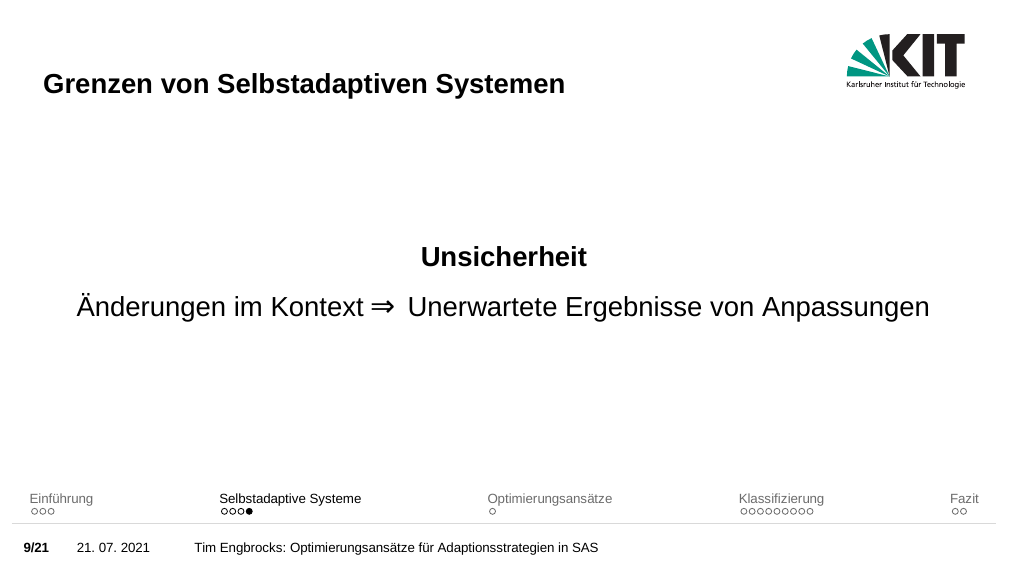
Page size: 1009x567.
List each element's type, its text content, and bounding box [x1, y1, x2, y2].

text_box [885, 81, 909, 88]
text_box Optimierungsansätze [487, 491, 613, 505]
text_box Fazit [950, 491, 980, 505]
text_box Tim Engbrocks: Optimierungsansätze für Adaptionsstrategien in SAS [194, 540, 599, 554]
text_box Änderungen im Kontext [76, 291, 365, 320]
text_box [892, 34, 921, 77]
text_box [922, 34, 935, 77]
text_box 21. 07. 2021 [76, 540, 150, 554]
text_box Klassifizierung [738, 491, 825, 505]
text_box [911, 81, 922, 88]
text_box [923, 81, 948, 88]
text_box [949, 81, 966, 89]
text_box [936, 34, 965, 77]
text_box Unsicherheit [420, 241, 588, 270]
text_box Grenzen von Selbstadaptiven Systemen [43, 68, 566, 97]
text_box [879, 34, 890, 77]
text_box Selbstadaptive Systeme [219, 491, 362, 505]
text_box [871, 81, 882, 88]
text_box 9/21 [23, 540, 50, 554]
text_box [246, 508, 253, 515]
text_box Unerwartete Ergebnisse von Anpassungen [407, 291, 931, 320]
text_box ⇒ [370, 284, 401, 319]
text_box [846, 81, 870, 88]
text_box Einführung [29, 491, 94, 505]
